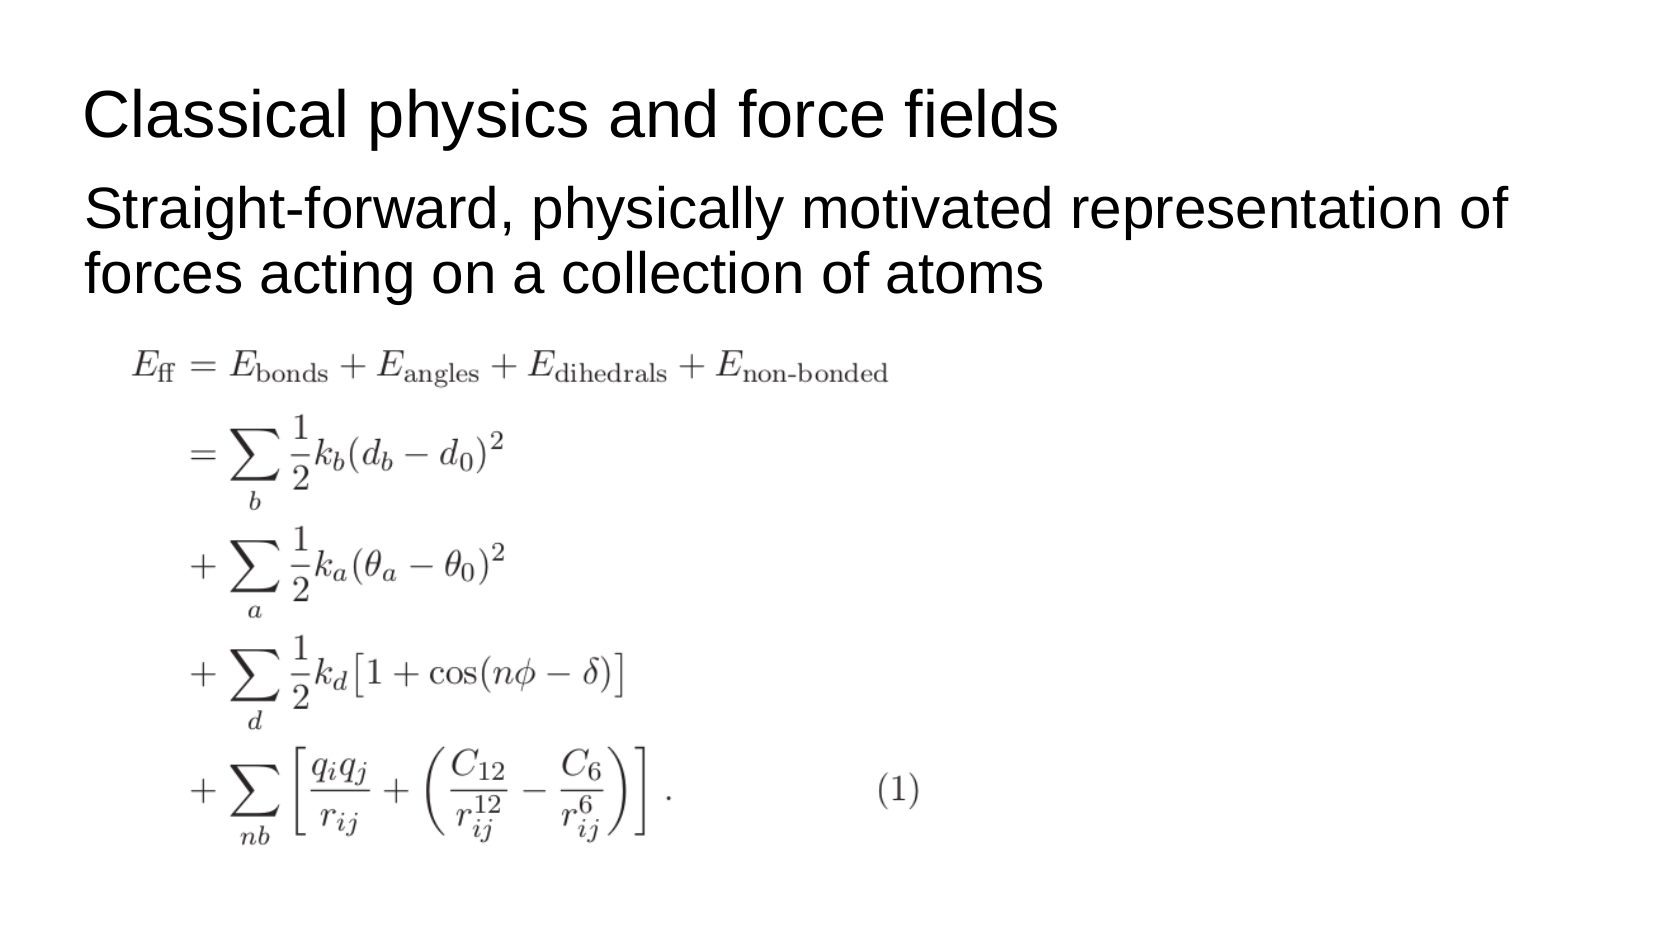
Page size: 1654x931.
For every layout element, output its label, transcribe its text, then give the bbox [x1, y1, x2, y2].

text_box [765, 705, 886, 811]
picture [118, 330, 934, 871]
text_box Straight-forward, physically motivated representation of forces acting on a collection of atoms [69, 168, 1540, 314]
title Classical physics and force fields [82, 37, 1571, 193]
